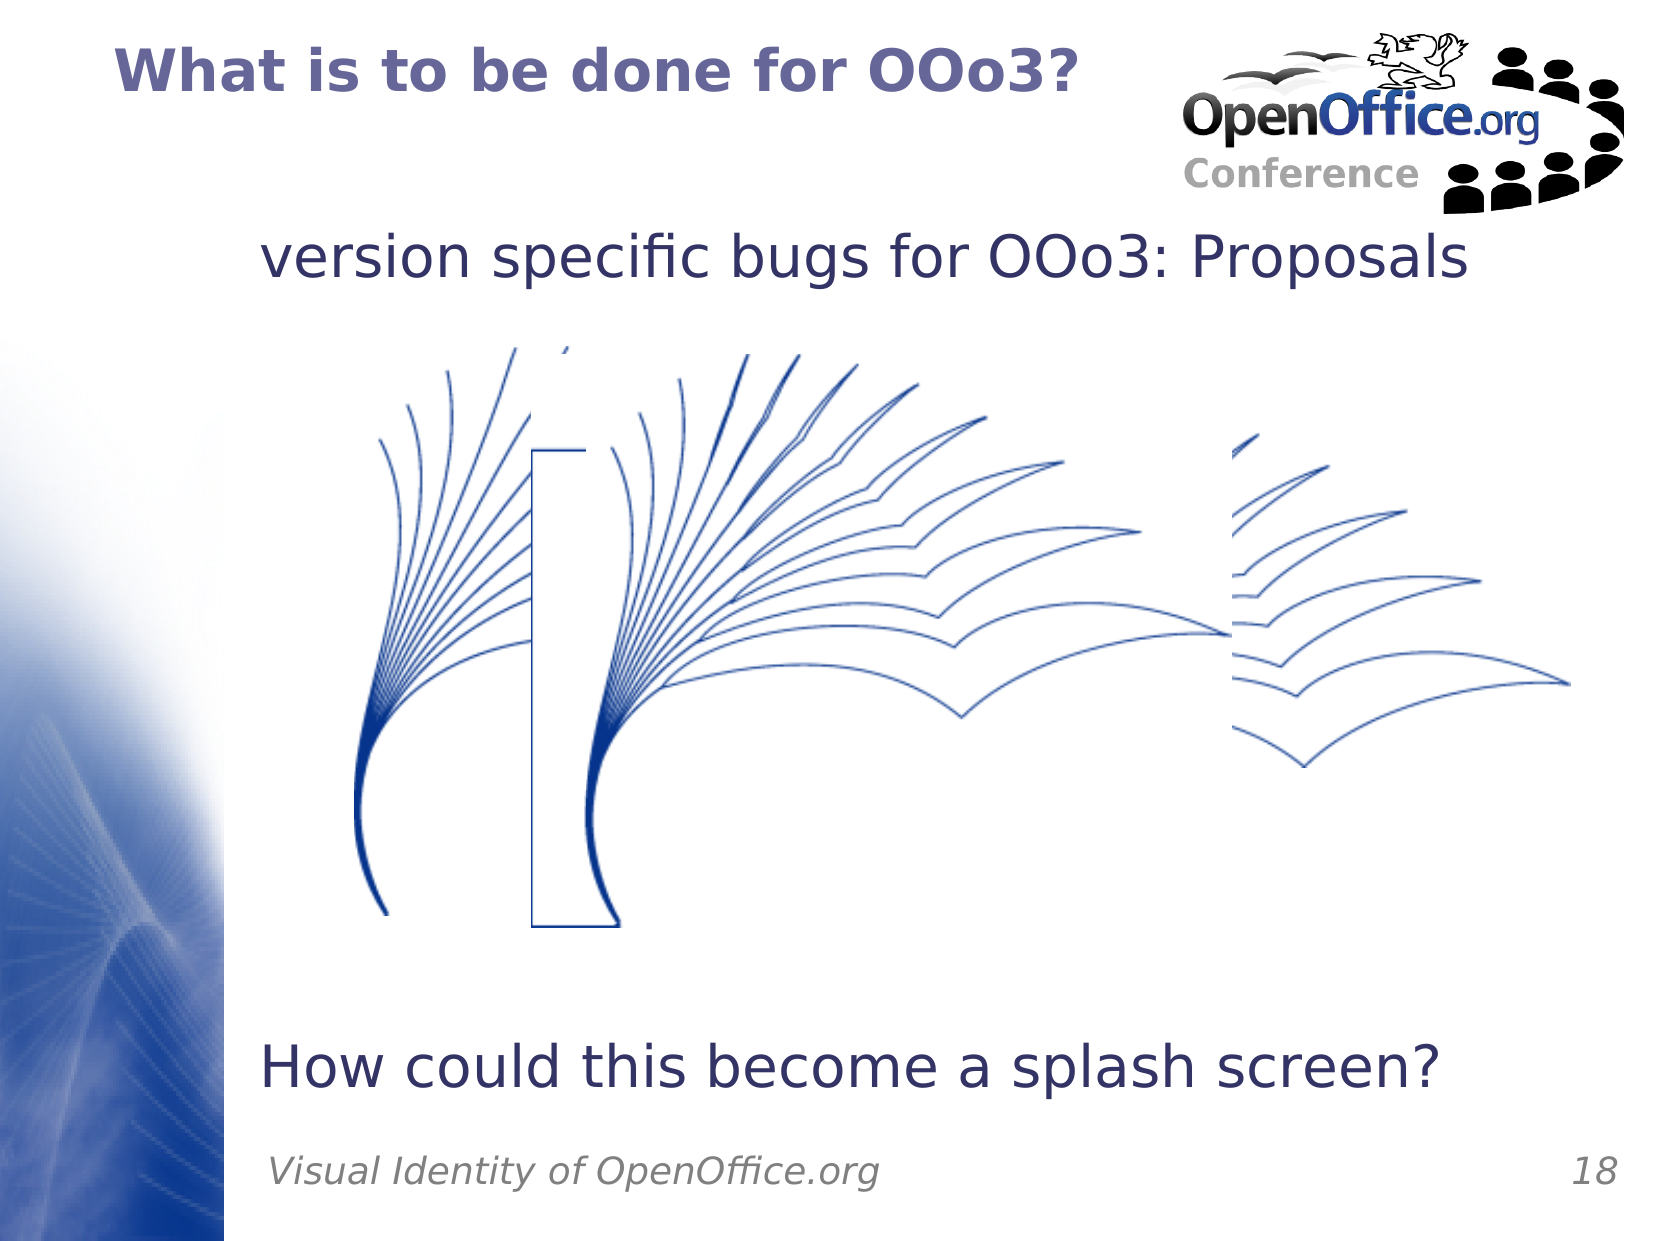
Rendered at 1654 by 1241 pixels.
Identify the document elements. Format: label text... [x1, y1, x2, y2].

picture [1183, 33, 1624, 214]
picture [354, 346, 1571, 928]
title What is to be done for OOo3? [24, 15, 1123, 129]
list How could this become a splash screen? [223, 1033, 1619, 1133]
picture [0, 0, 224, 1241]
list version specific bugs for OOo3: Proposals [223, 223, 1619, 323]
